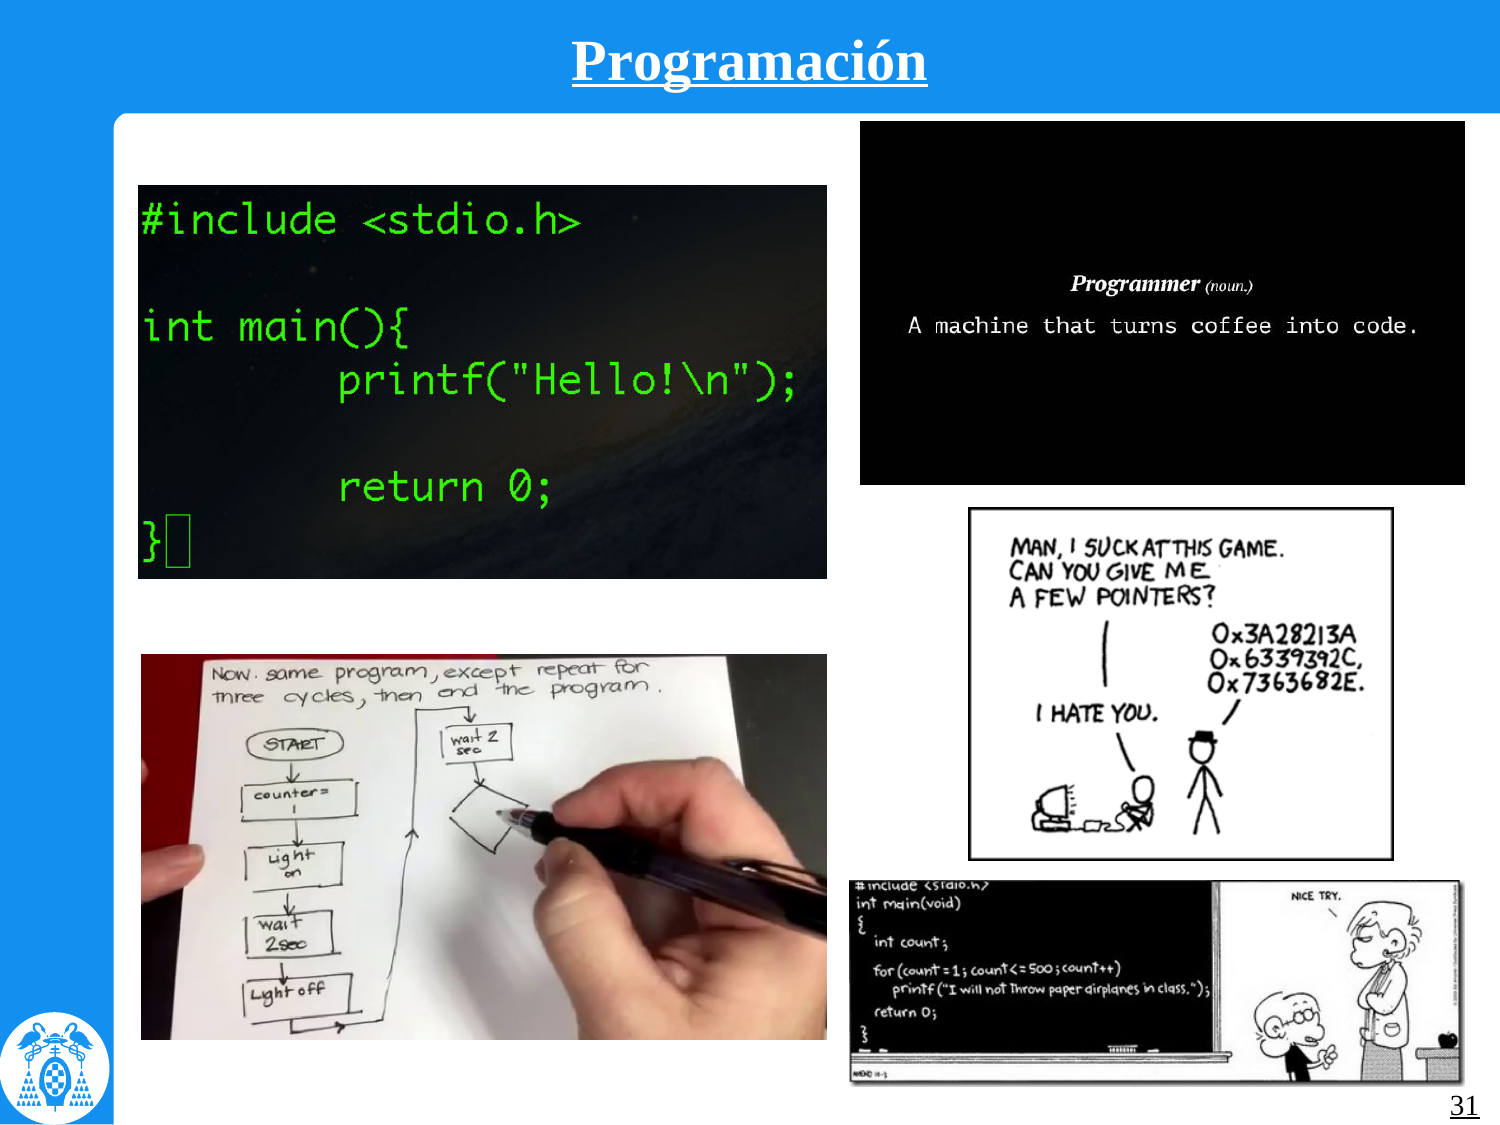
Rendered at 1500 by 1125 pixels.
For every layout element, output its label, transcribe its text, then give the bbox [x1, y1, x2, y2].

picture [968, 507, 1394, 861]
picture [15, 1017, 98, 1112]
picture [138, 185, 827, 579]
text_box 30 [1047, 1078, 1495, 1125]
picture [141, 654, 827, 1040]
picture [860, 121, 1465, 485]
picture [849, 880, 1465, 1087]
text_box Programación [215, 14, 1285, 101]
